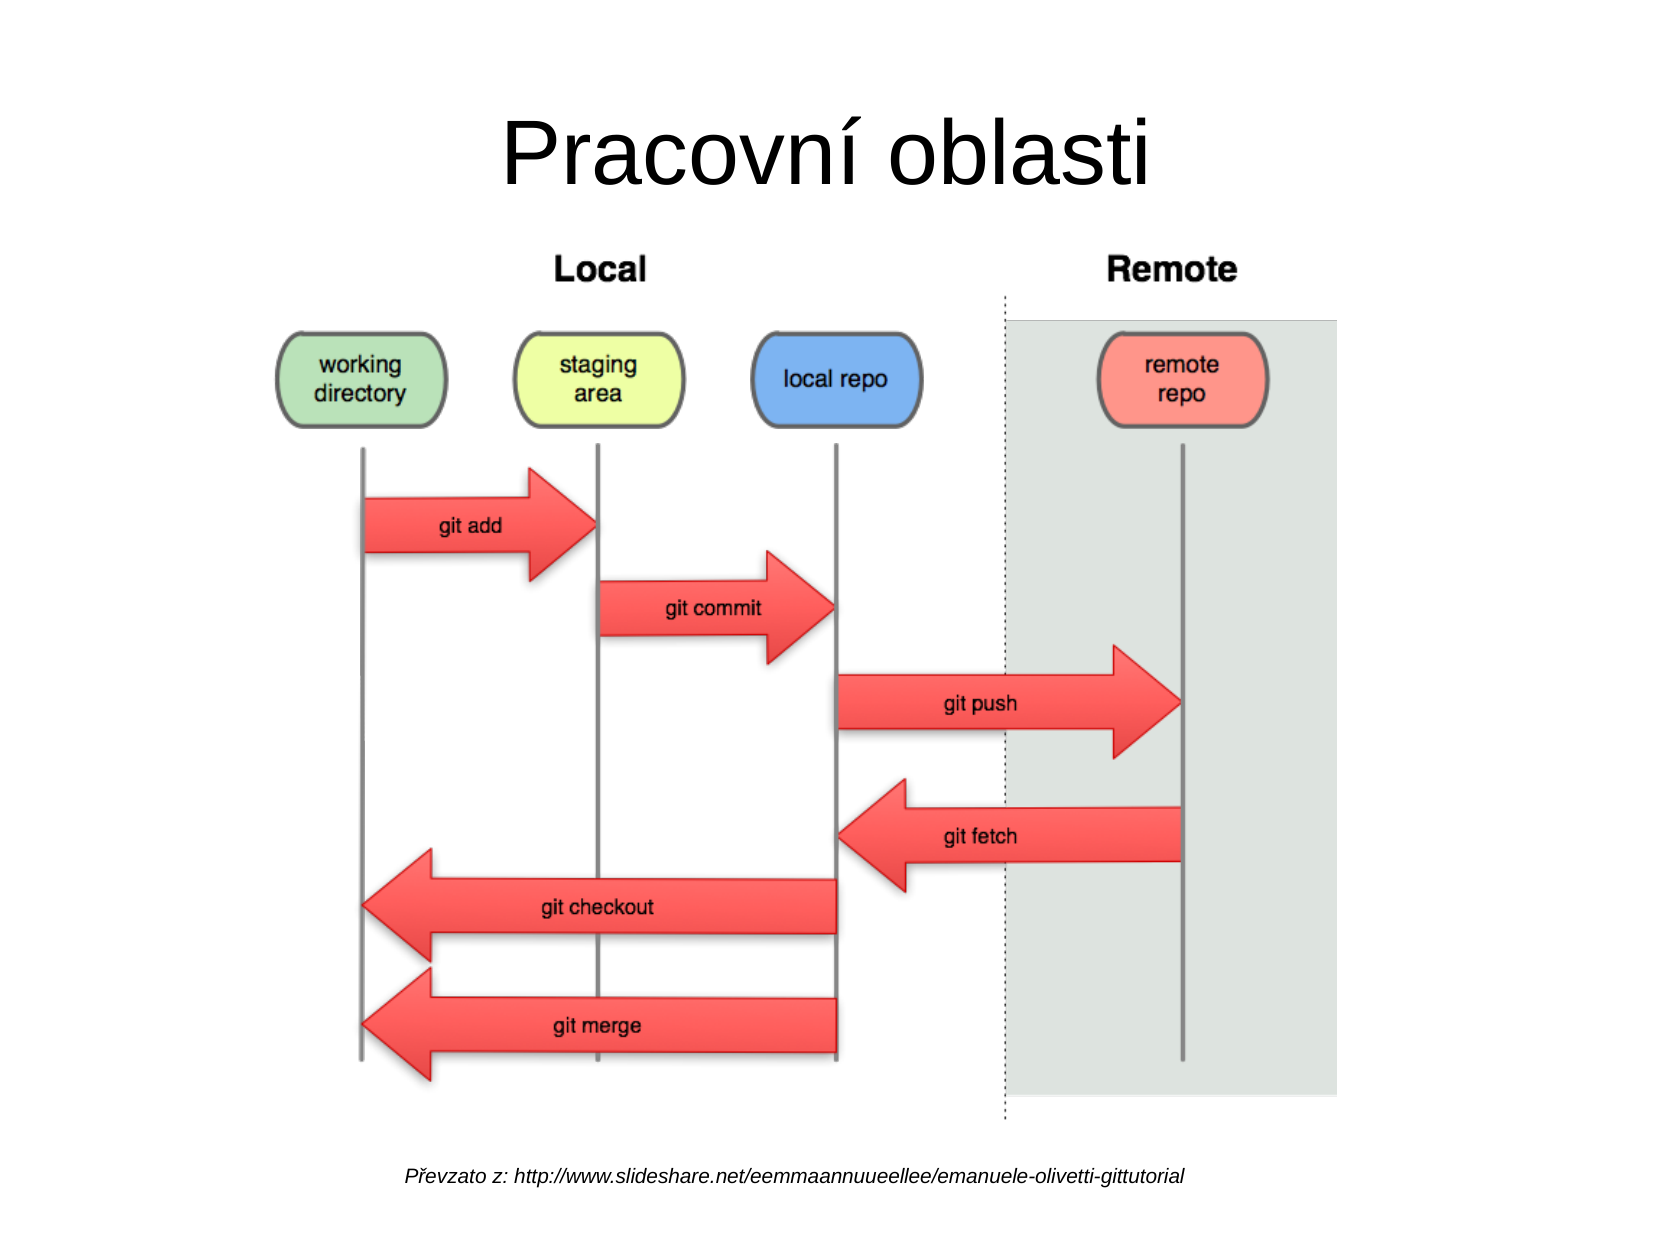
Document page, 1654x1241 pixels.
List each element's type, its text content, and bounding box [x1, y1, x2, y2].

title Pracovní oblasti [82, 49, 1571, 257]
text_box Převzato z: http://www.slideshare.net/eemmaannuueellee/emanuele-olivetti-gittutorial [389, 1157, 1371, 1215]
picture [271, 247, 1337, 1121]
